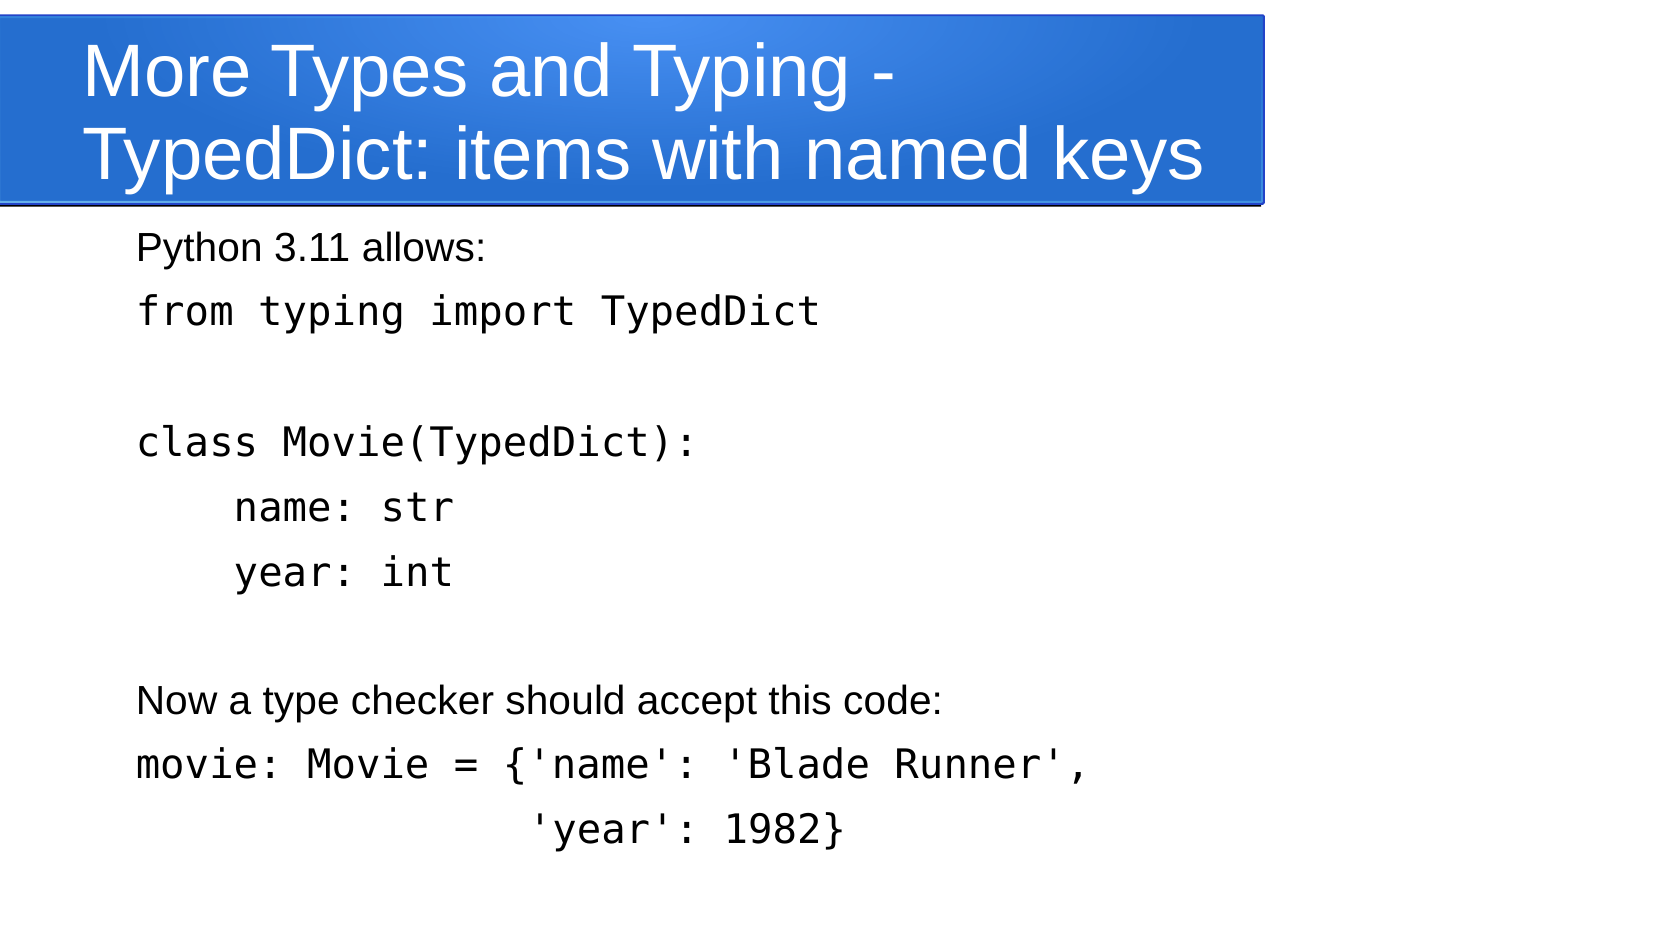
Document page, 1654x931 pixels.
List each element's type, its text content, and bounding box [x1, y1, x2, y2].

list Python 3.11 allows: from typing import TypedDict class Movie(TypedDict): name: str year: int Now a type checker should accept this code: movie: Movie = {'name': 'Blade Runner', 'year': 1982} [82, 224, 1571, 856]
title More Types and Typing -TypedDict: items with named keys [82, 29, 1235, 196]
